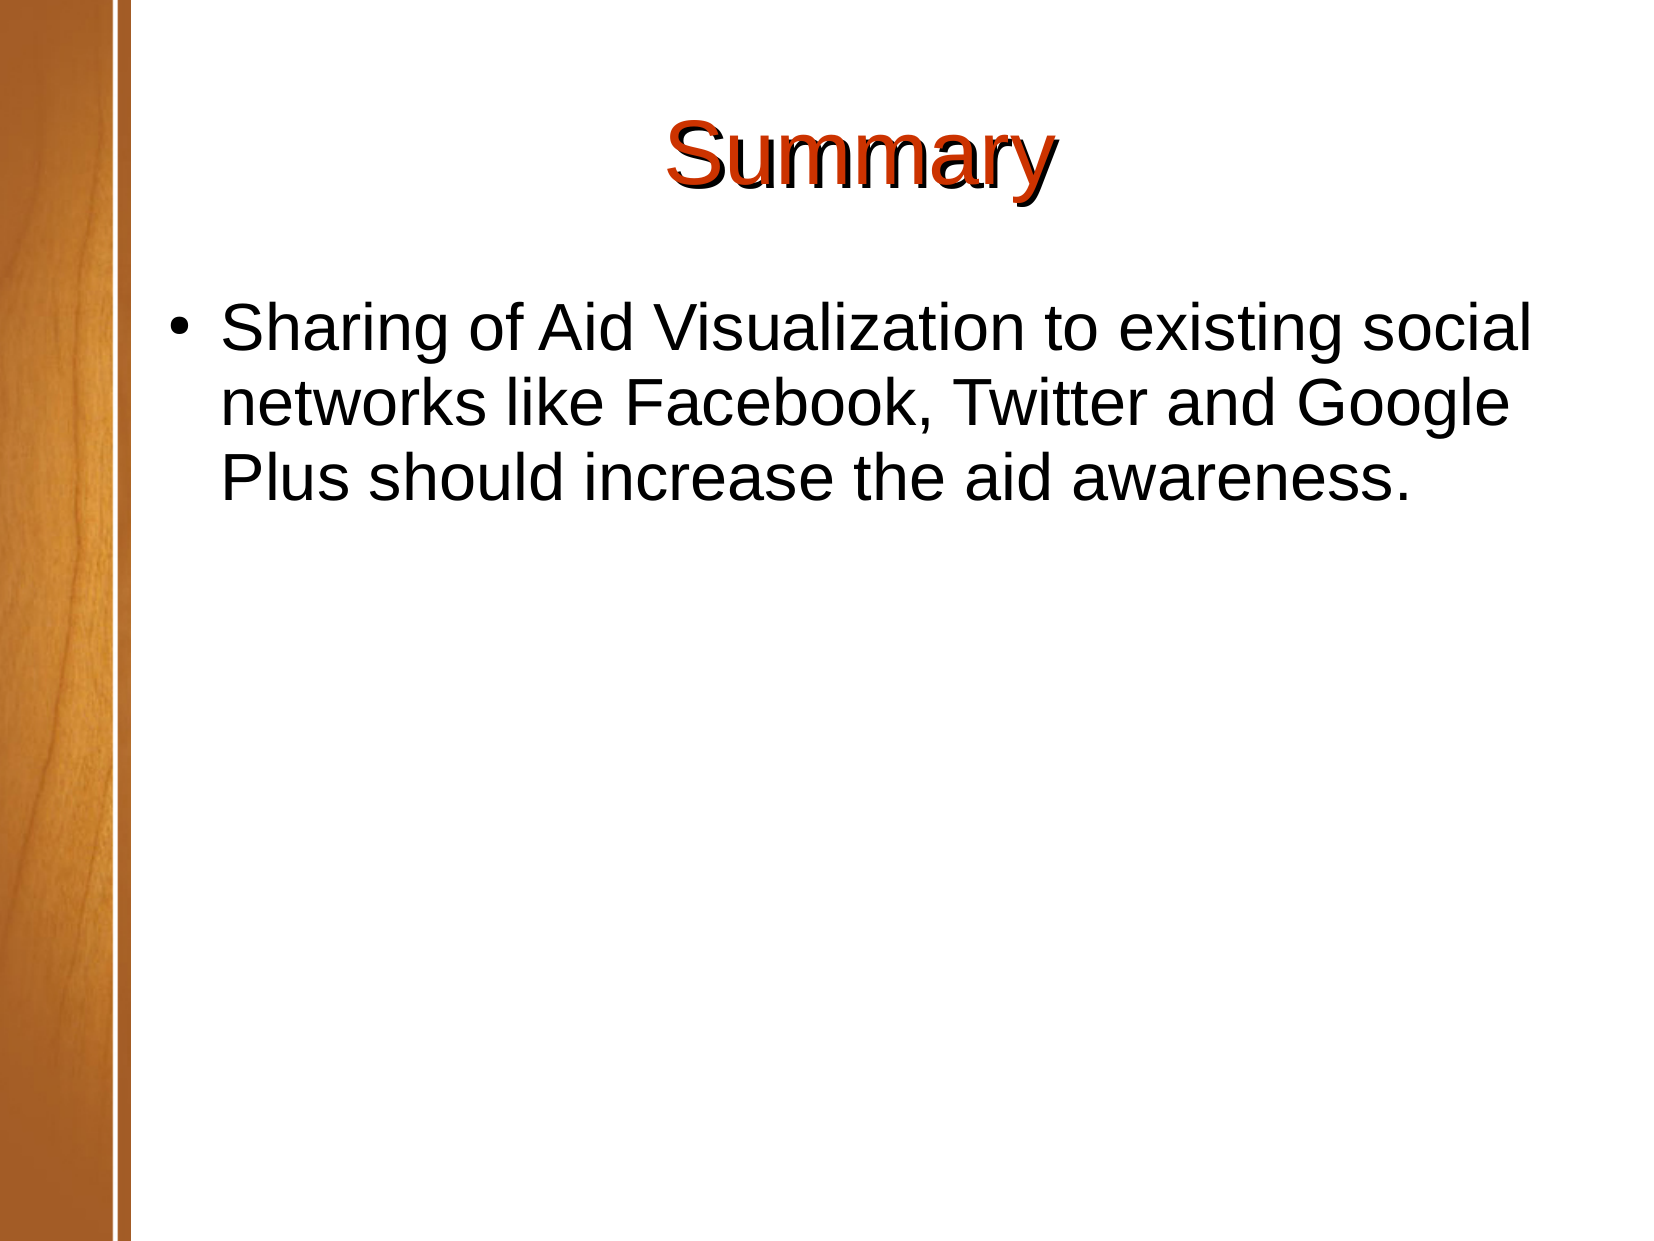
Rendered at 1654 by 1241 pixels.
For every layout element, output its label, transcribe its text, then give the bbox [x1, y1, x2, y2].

list Sharing of Aid Visualization to existing social networks like Facebook, Twitter and Google Plus should increase the aid awareness. [150, 290, 1571, 1094]
title Summary [150, 56, 1571, 250]
picture [0, 0, 131, 1241]
